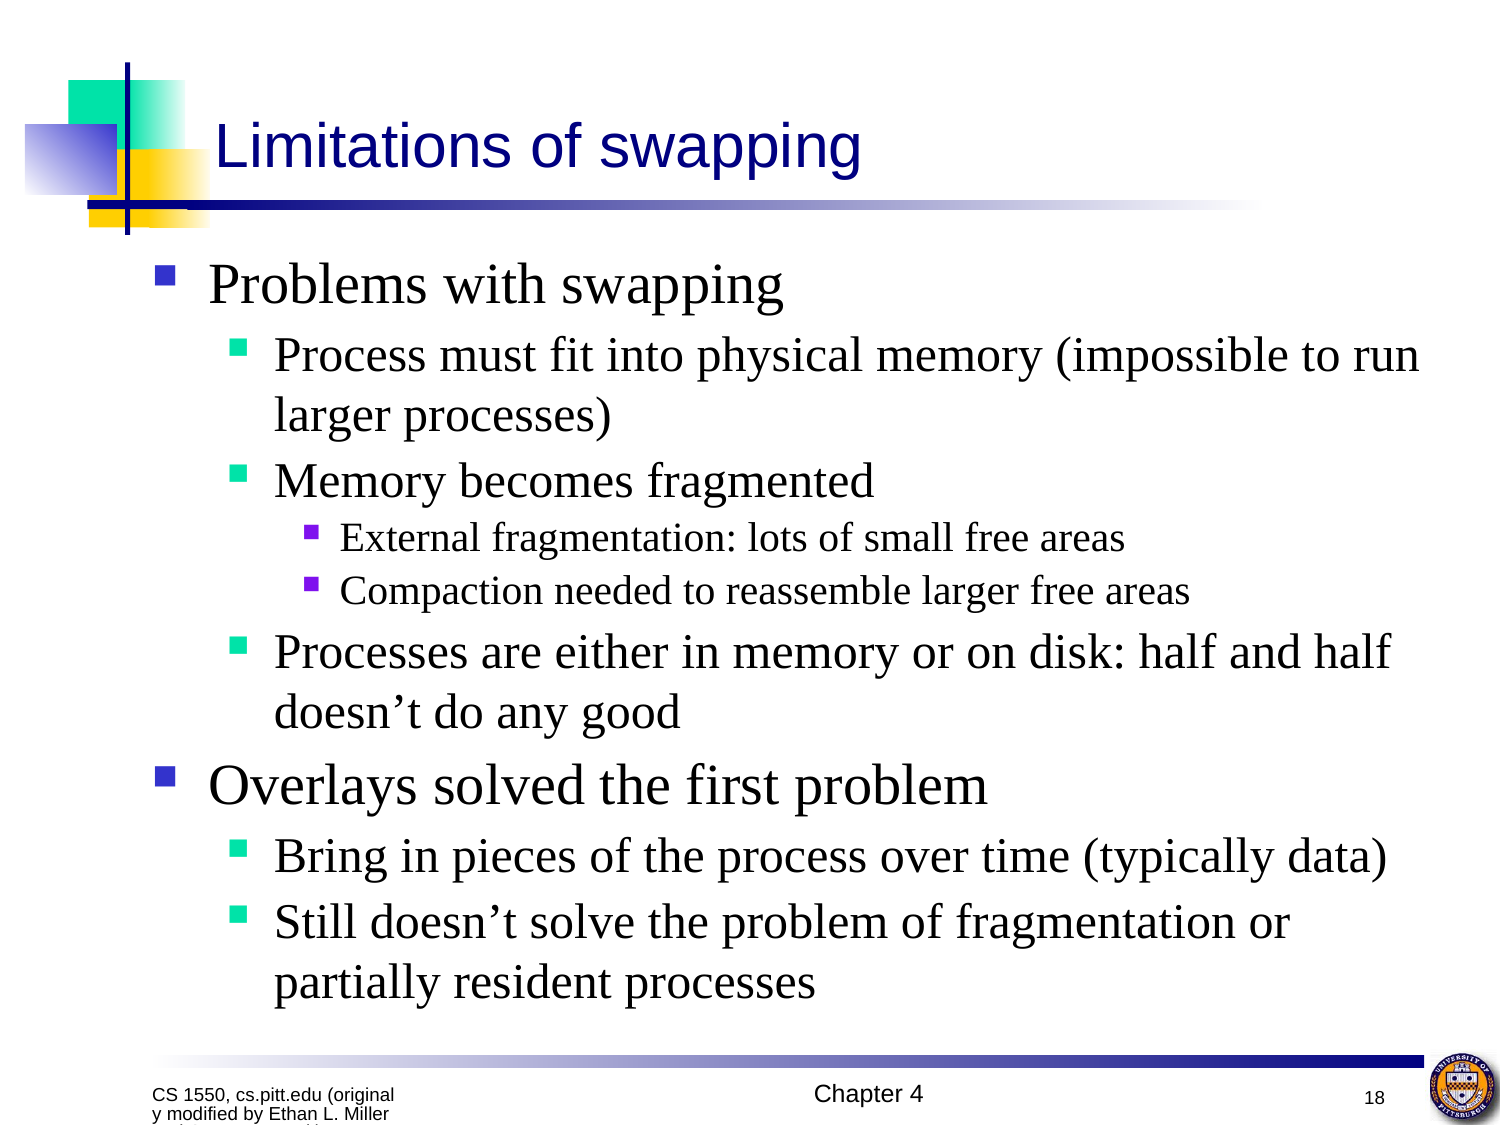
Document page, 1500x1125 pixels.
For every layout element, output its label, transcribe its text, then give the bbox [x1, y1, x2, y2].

title Limitations of swapping [200, 87, 1476, 188]
list Problems with swapping Process must fit into physical memory (impossible to run larger processes) Memory becomes fragmented External fragmentation: lots of small free areas Compaction needed to reassemble larger free areas Processes are either in memory or on disk: half and half doesn’t do any good Overlays solved the first problem Bring in pieces of the process over time (typically data) Still doesn’t solve the problem of fragmentation or partially resident processes [137, 237, 1469, 1051]
picture [1425, 1049, 1500, 1125]
